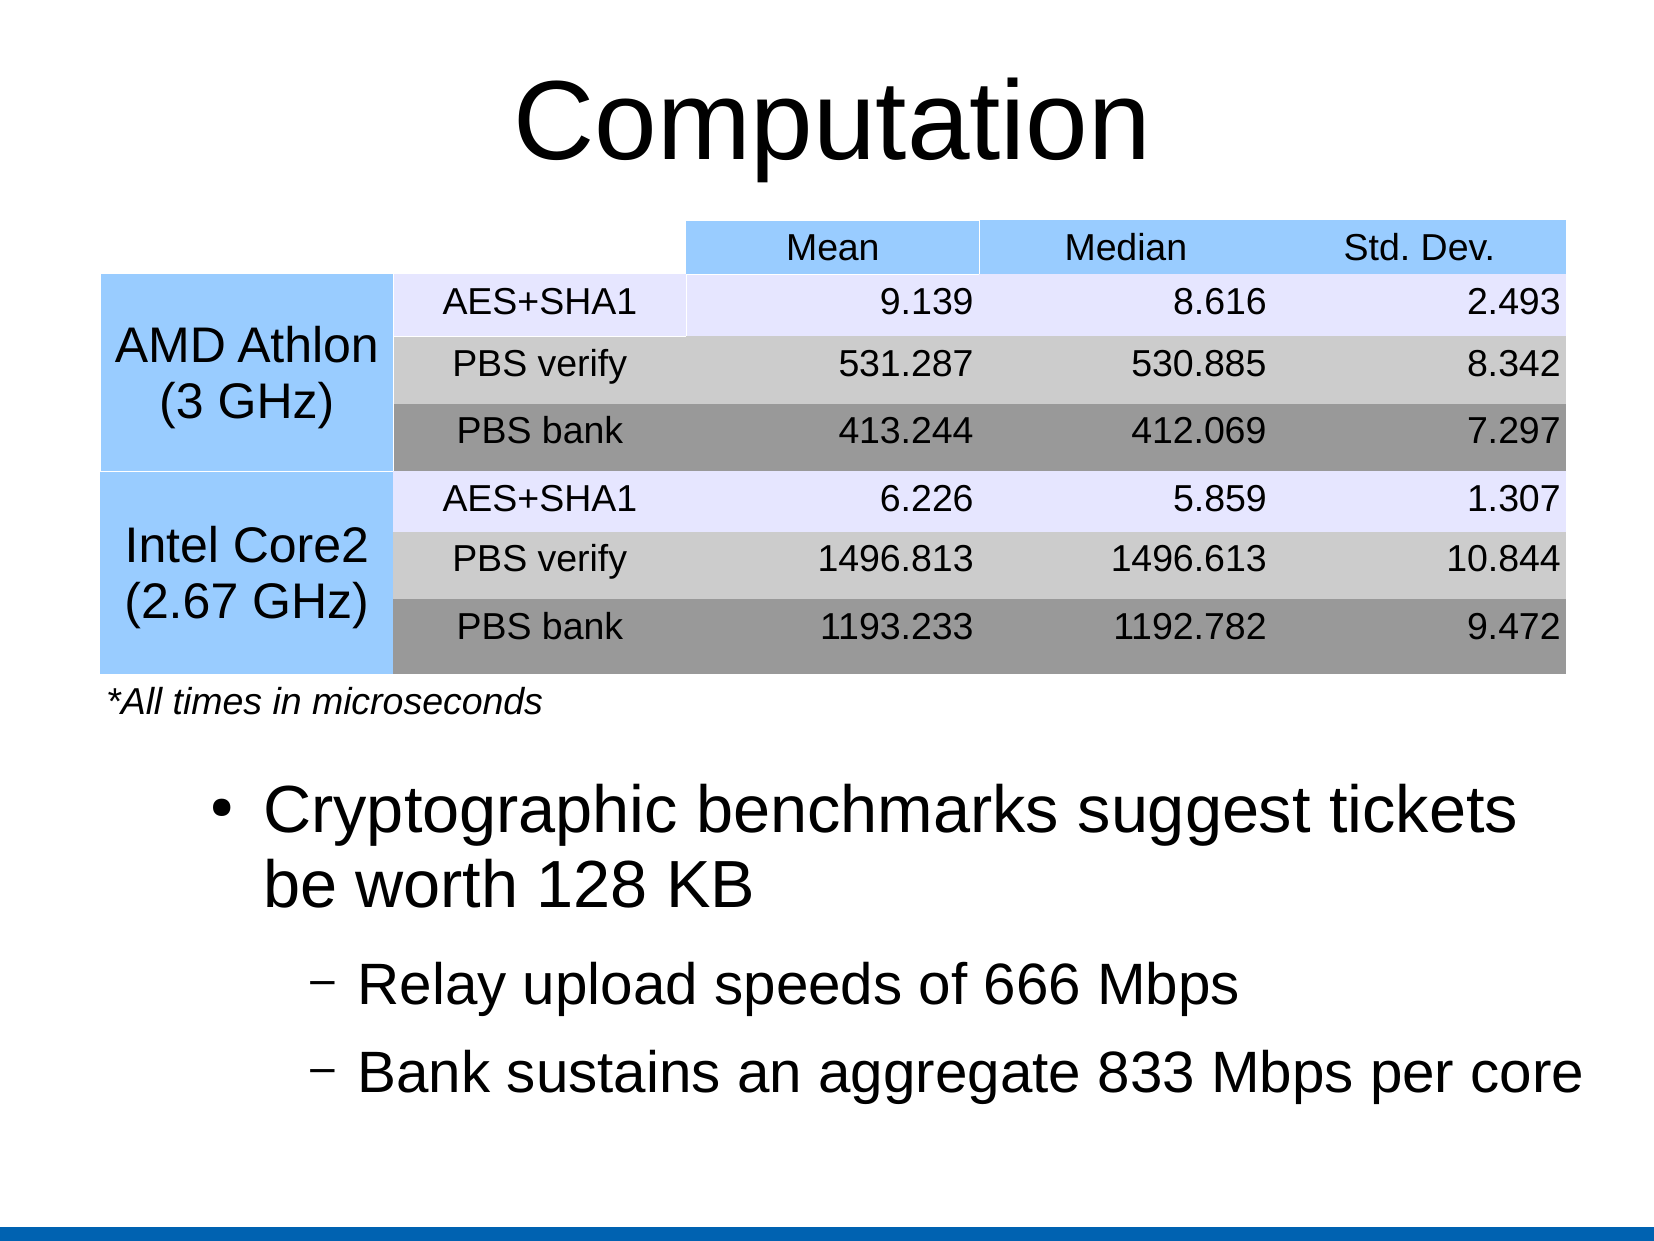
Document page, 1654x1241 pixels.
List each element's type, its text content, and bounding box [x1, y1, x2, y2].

table_cell PBS verify [393, 532, 686, 599]
table_cell 1496.613 [979, 532, 1272, 599]
table_header Median [980, 220, 1272, 274]
table_cell AES+SHA1 [393, 471, 686, 532]
table_cell AMD Athlon (3 GHz) [101, 274, 393, 471]
table_cell 5.859 [979, 471, 1272, 532]
table_cell 9.139 [687, 275, 979, 336]
table_cell 1192.782 [979, 599, 1272, 674]
table_header Std. Dev. [1272, 220, 1566, 274]
table_cell 9.472 [1272, 599, 1566, 674]
table_cell 531.287 [686, 336, 979, 404]
table_cell 6.226 [686, 471, 979, 532]
table_cell PBS bank [393, 599, 686, 674]
list Cryptographic benchmarks suggest tickets be worth 128 KB Relay upload speeds of 666 Mbps Bank sustains an aggregate 833 Mbps per core [121, 772, 1609, 1149]
table_cell *All times in microseconds [100, 674, 1566, 812]
table_cell 2.493 [1272, 274, 1566, 336]
table_cell PBS verify [394, 337, 686, 404]
table_cell AES+SHA1 [394, 274, 686, 336]
table_cell 7.297 [1272, 404, 1566, 471]
table_cell 412.069 [979, 404, 1272, 471]
table_cell Intel Core2 (2.67 GHz) [100, 472, 393, 674]
table_header [100, 220, 393, 274]
table_cell 530.885 [979, 336, 1272, 404]
table_cell 8.616 [979, 274, 1272, 336]
table_header [393, 220, 686, 274]
table_cell 8.342 [1272, 336, 1566, 404]
table_cell 1496.813 [686, 532, 979, 599]
table_cell 1193.233 [686, 599, 979, 674]
table_cell PBS bank [394, 404, 686, 471]
table_header Mean [686, 221, 979, 274]
table_cell 10.844 [1272, 532, 1566, 599]
table_cell 1.307 [1272, 471, 1566, 532]
table_cell 413.244 [686, 404, 979, 471]
title Computation [126, 17, 1538, 220]
